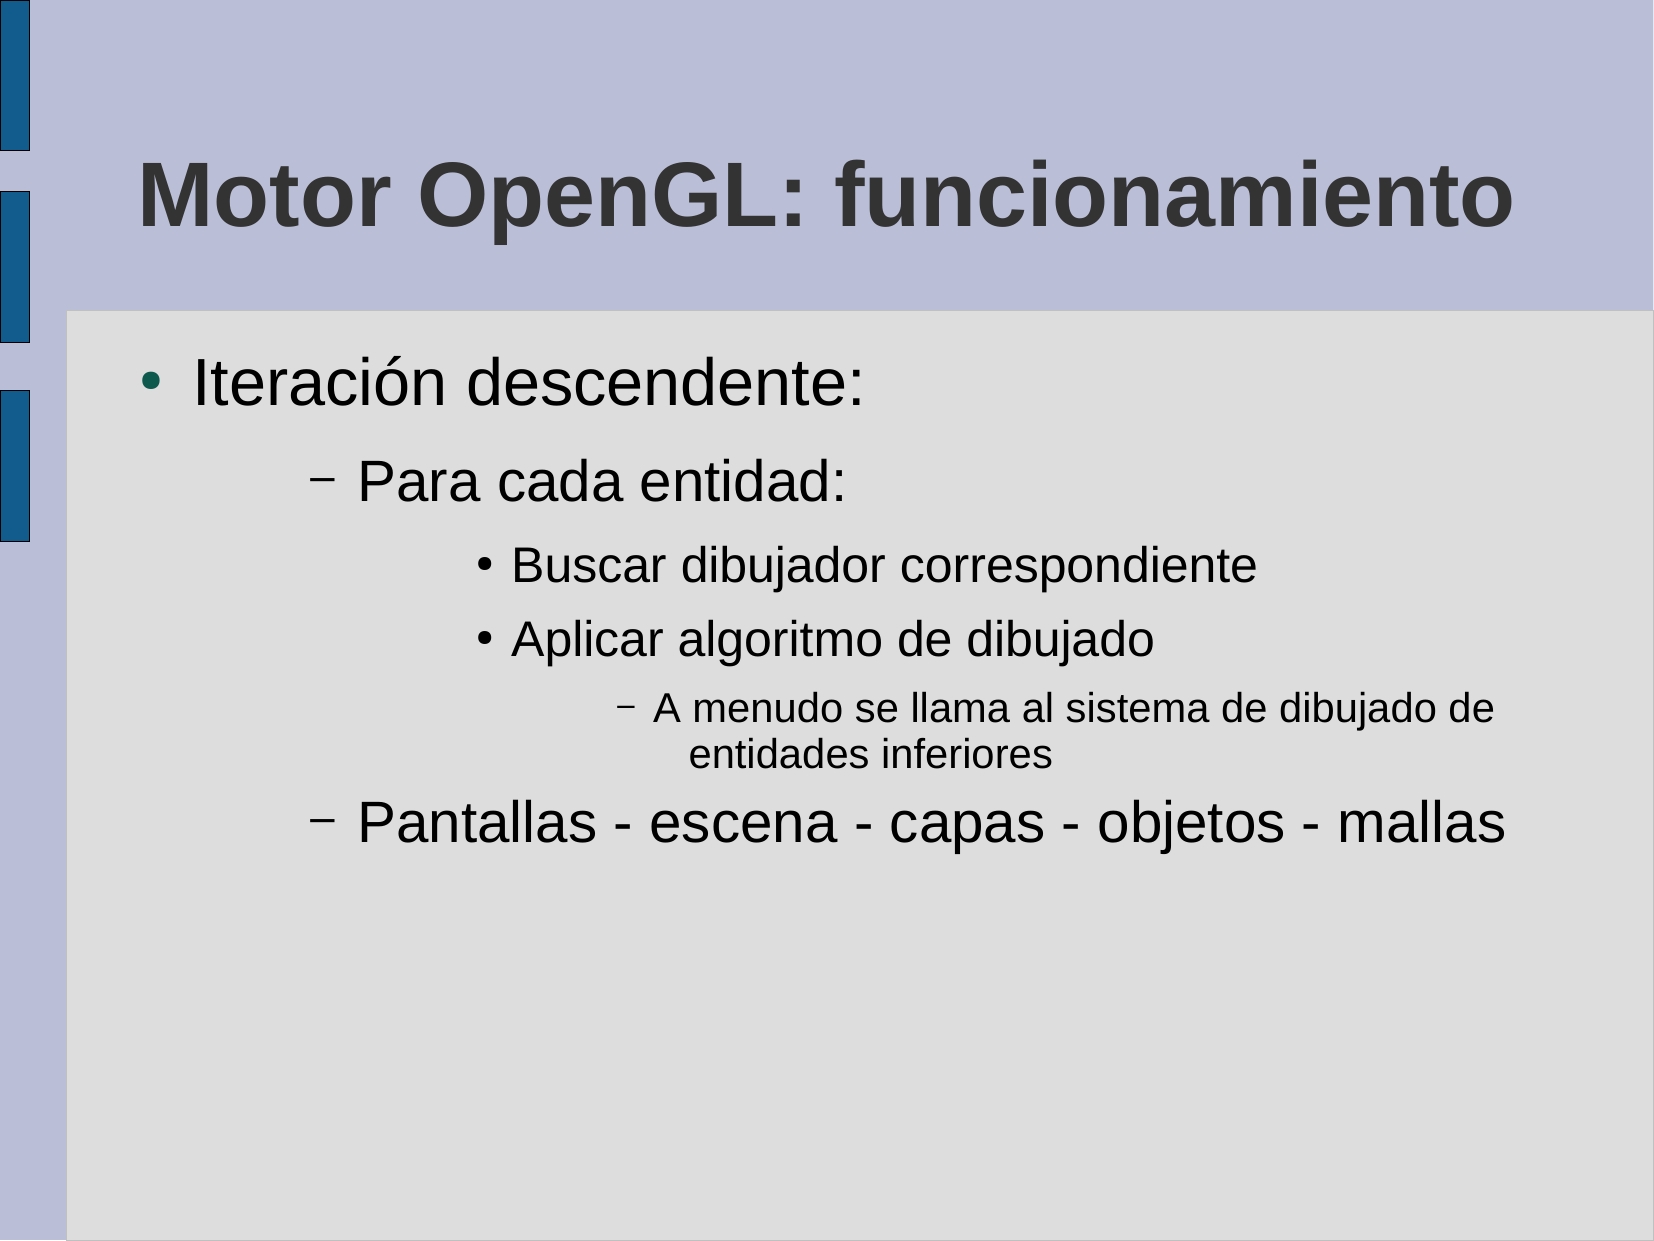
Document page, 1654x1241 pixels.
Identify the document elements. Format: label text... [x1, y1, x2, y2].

title Motor OpenGL: funcionamiento [121, 91, 1534, 299]
list Iteración descendente: Para cada entidad: Buscar dibujador correspondiente Aplicar algoritmo de dibujado A menudo se llama al sistema de dibujado de entidades inferiores Pantallas - escena - capas - objetos - mallas [121, 344, 1534, 1127]
